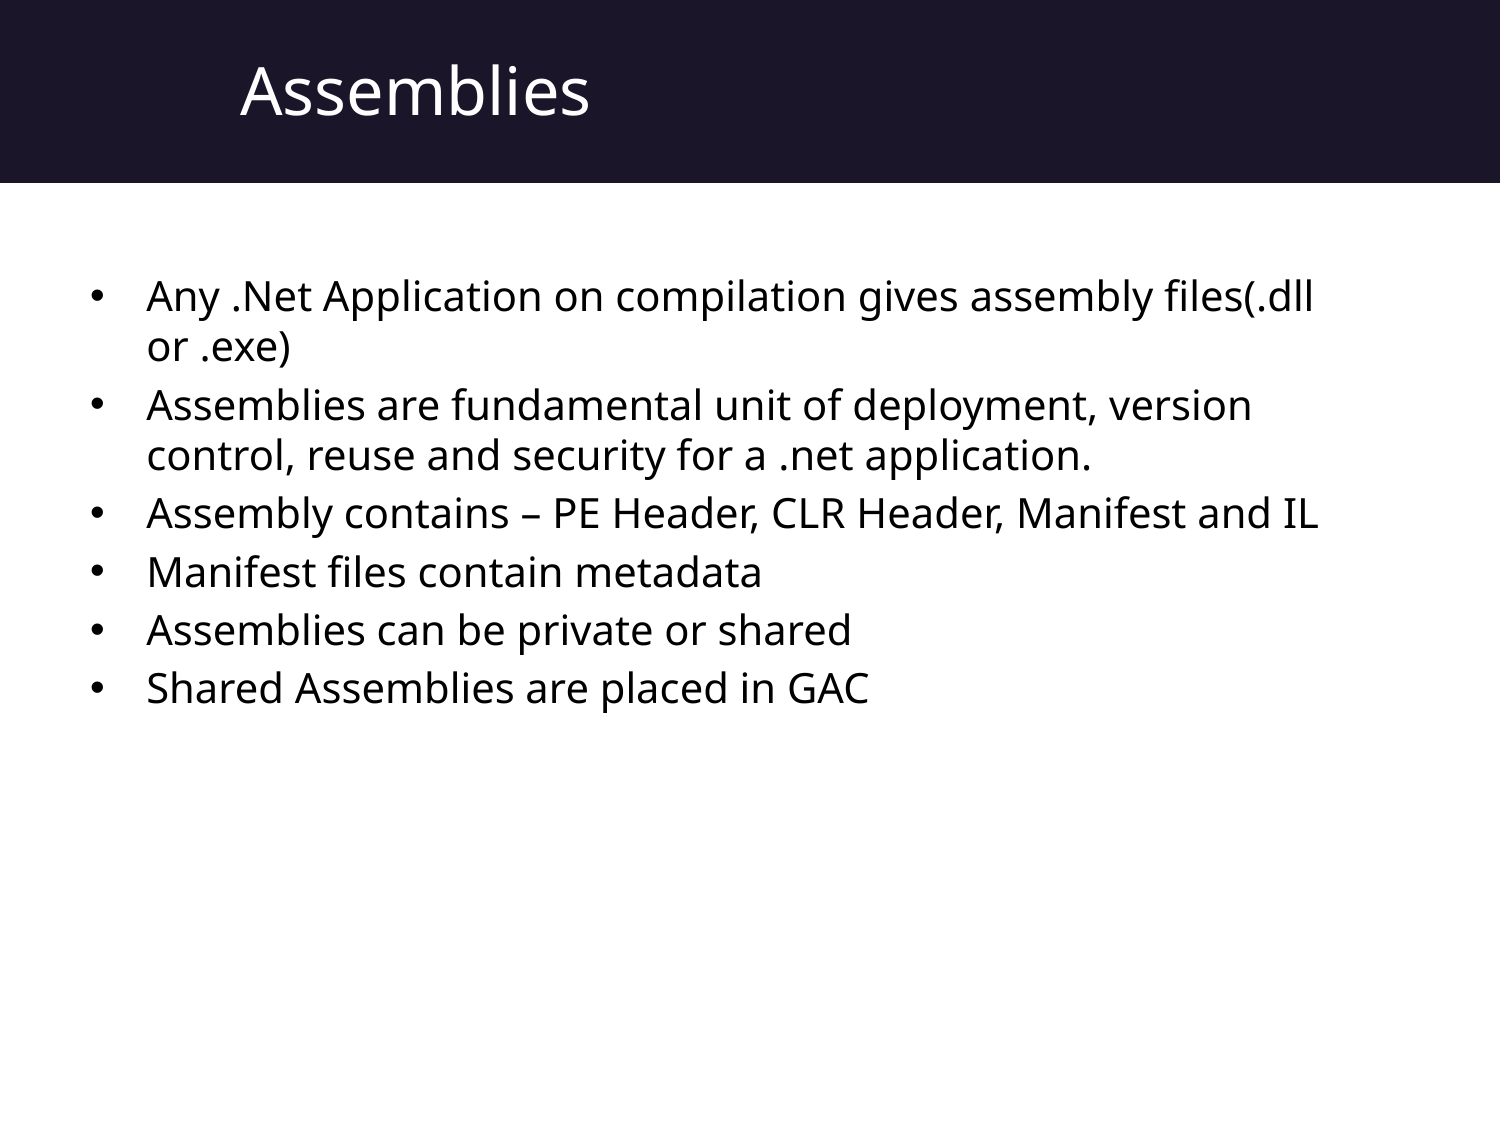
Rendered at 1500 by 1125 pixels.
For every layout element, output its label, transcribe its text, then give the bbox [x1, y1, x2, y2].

list Any .Net Application on compilation gives assembly files(.dll or .exe) Assemblies are fundamental unit of deployment, version control, reuse and security for a .net application. Assembly contains – PE Header, CLR Header, Manifest and IL Manifest files contain metadata Assemblies can be private or shared Shared Assemblies are placed in GAC [75, 262, 1425, 1005]
title Assemblies [75, 0, 1425, 183]
